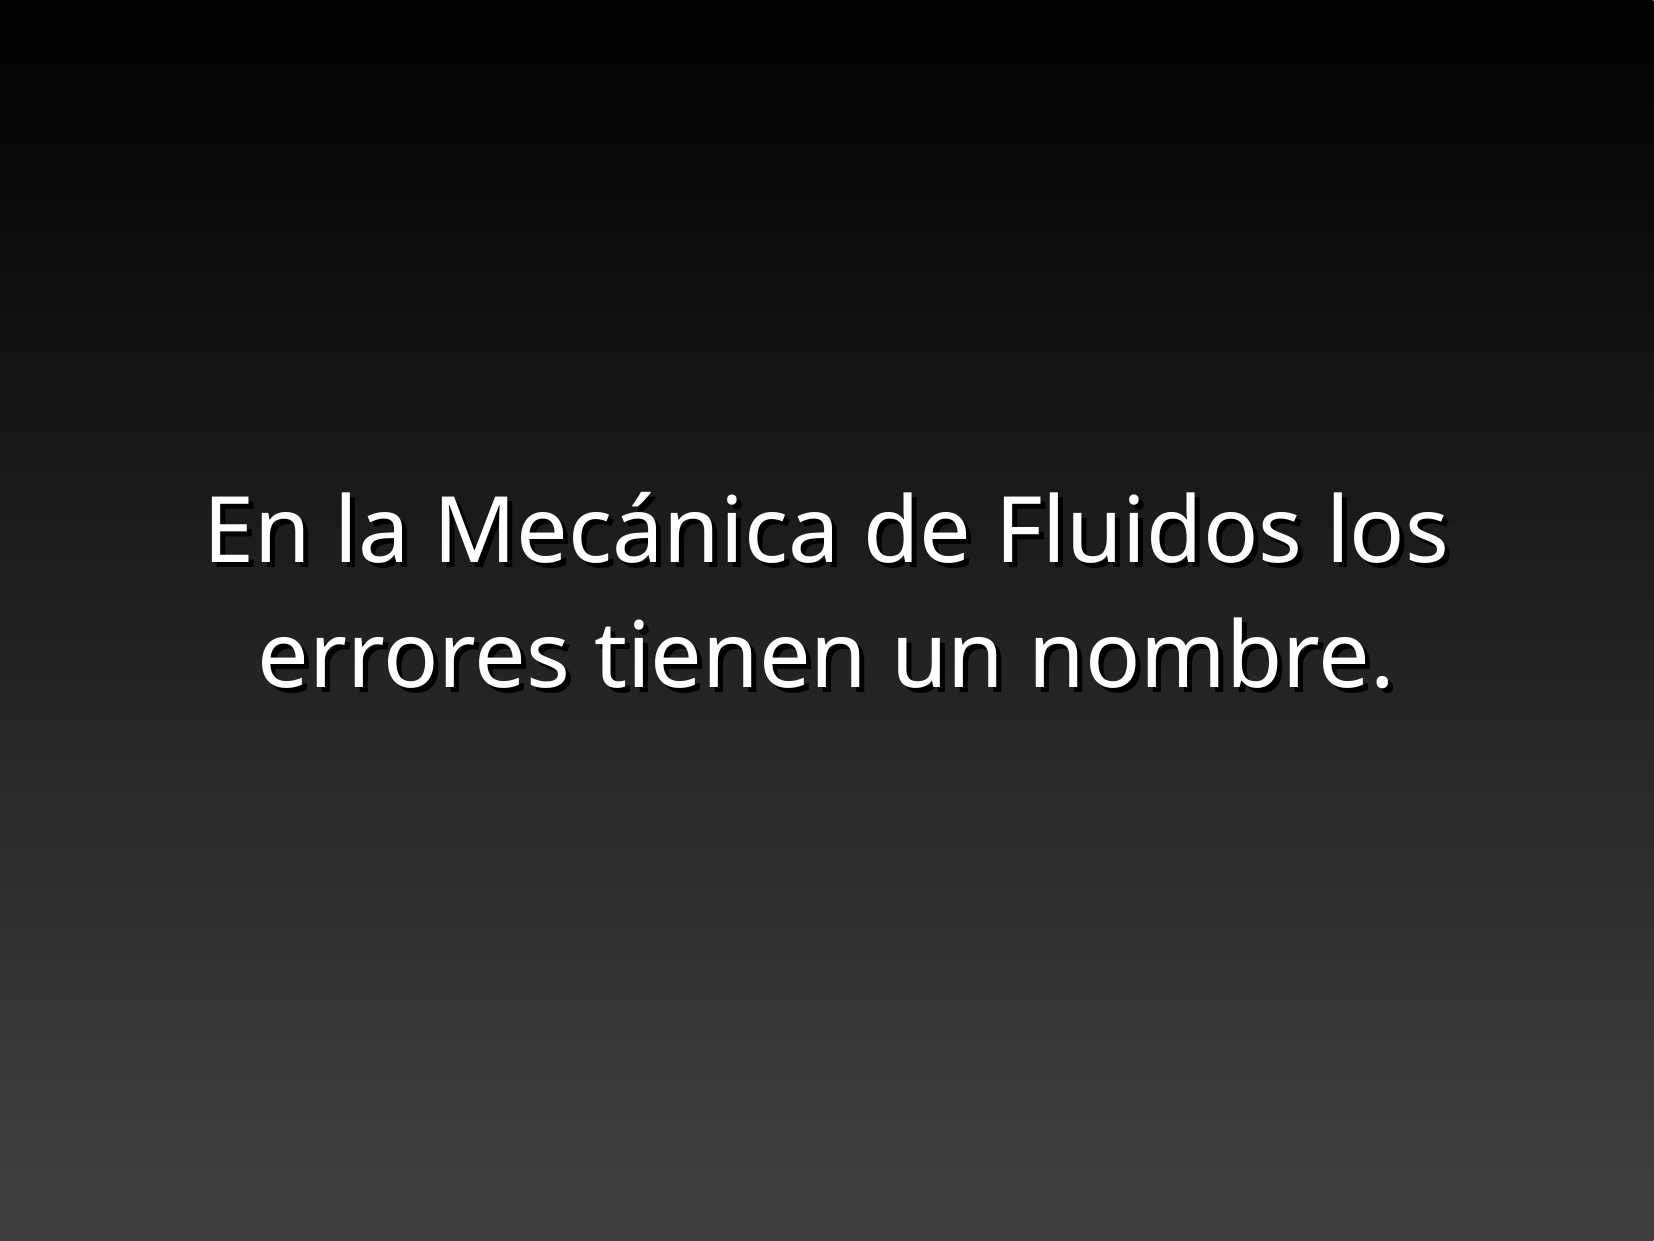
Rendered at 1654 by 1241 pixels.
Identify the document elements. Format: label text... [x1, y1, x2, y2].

title En la Mecánica de Fluidos los errores tienen un nombre. [82, 482, 1571, 698]
